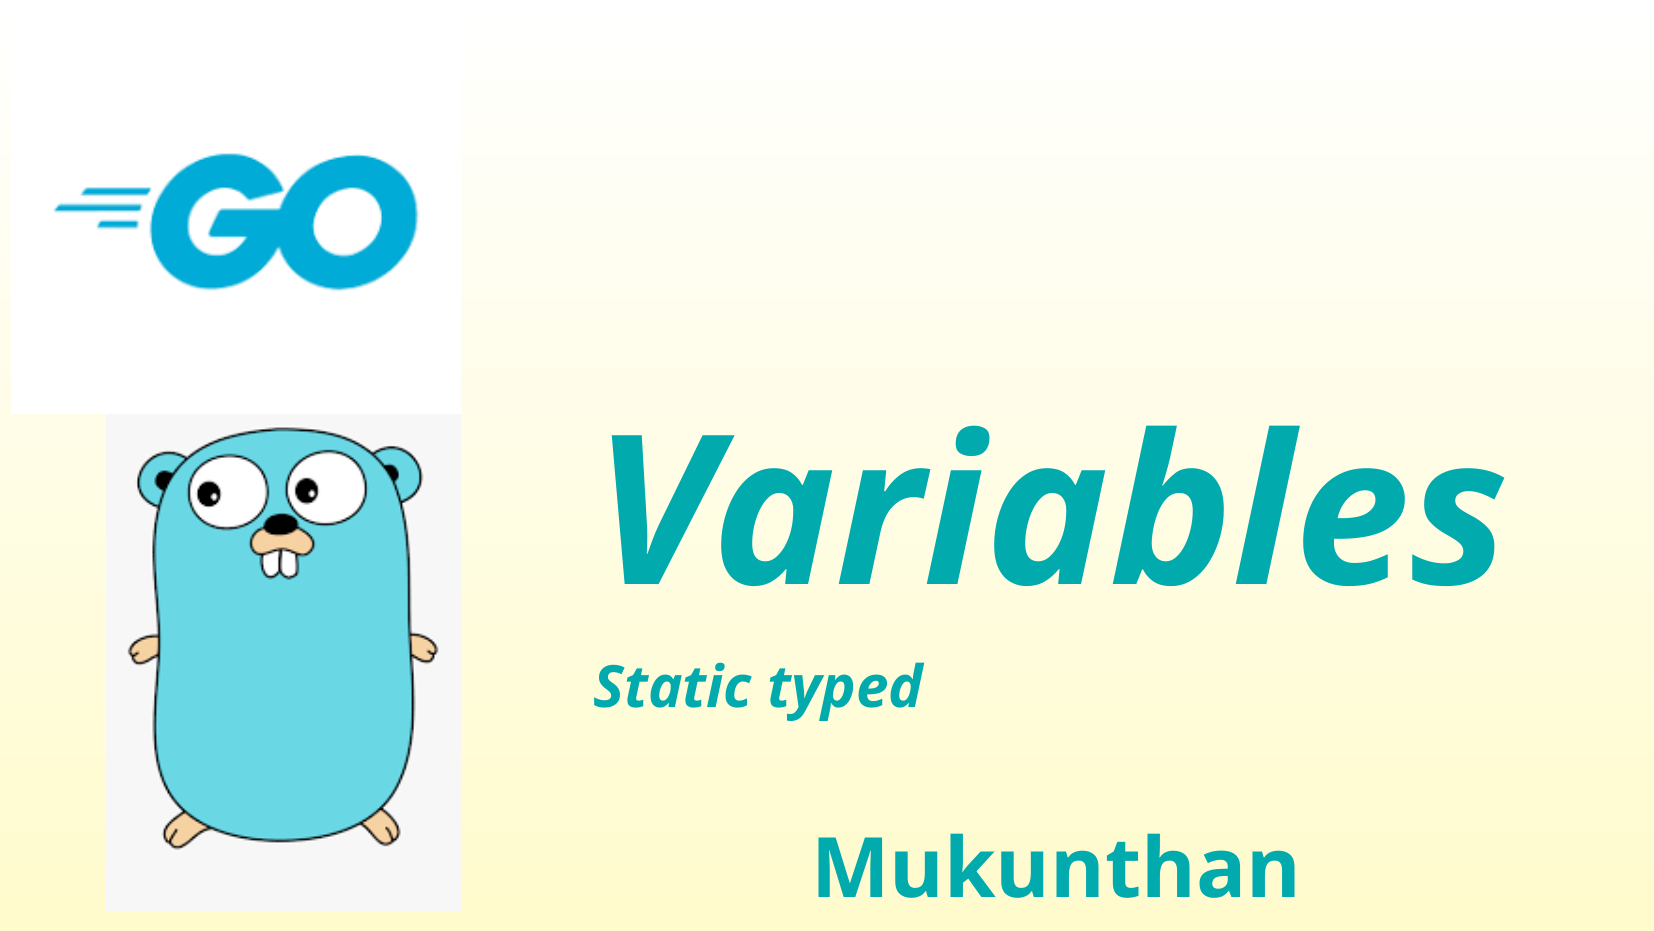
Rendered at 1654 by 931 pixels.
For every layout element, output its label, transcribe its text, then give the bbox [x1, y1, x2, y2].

text_box Variables Static typed [578, 354, 1619, 668]
picture [11, 17, 461, 913]
text_box Mukunthan Ragavan [796, 801, 1630, 910]
